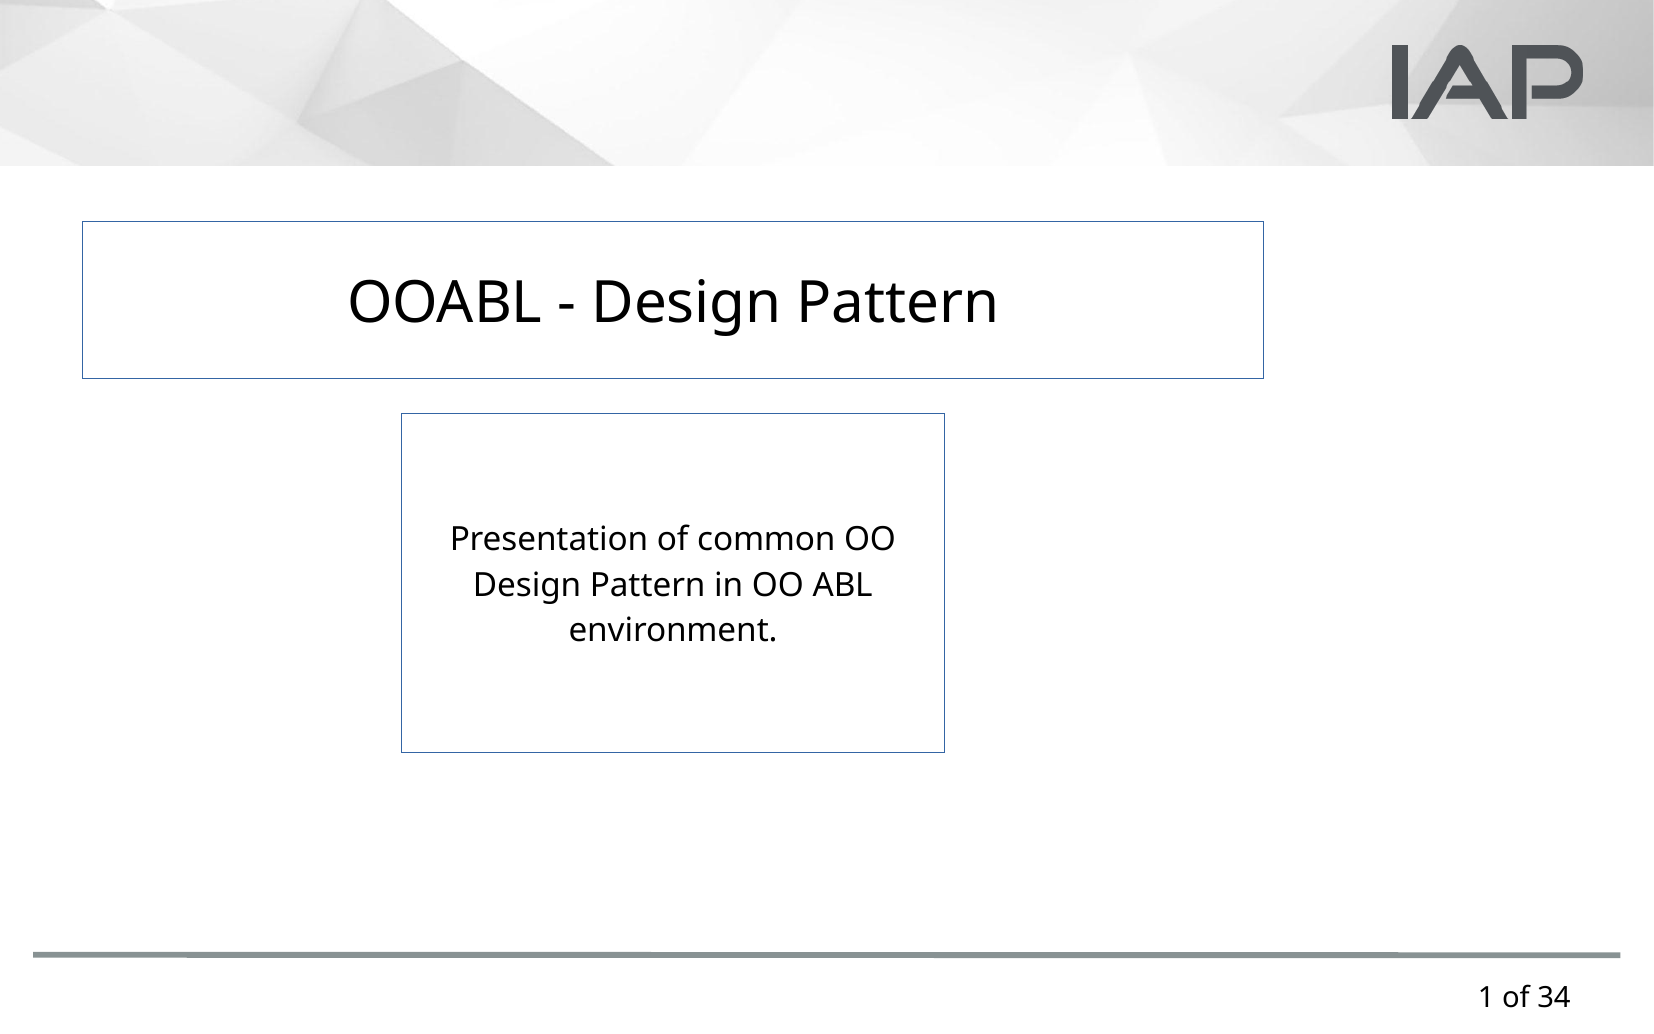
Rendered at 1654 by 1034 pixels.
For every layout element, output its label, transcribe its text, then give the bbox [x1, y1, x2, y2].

picture [0, 0, 1654, 166]
text_box Presentation of common OO Design Pattern in OO ABL environment. [401, 413, 945, 753]
text_box OOABL - Design Pattern [82, 221, 1264, 379]
